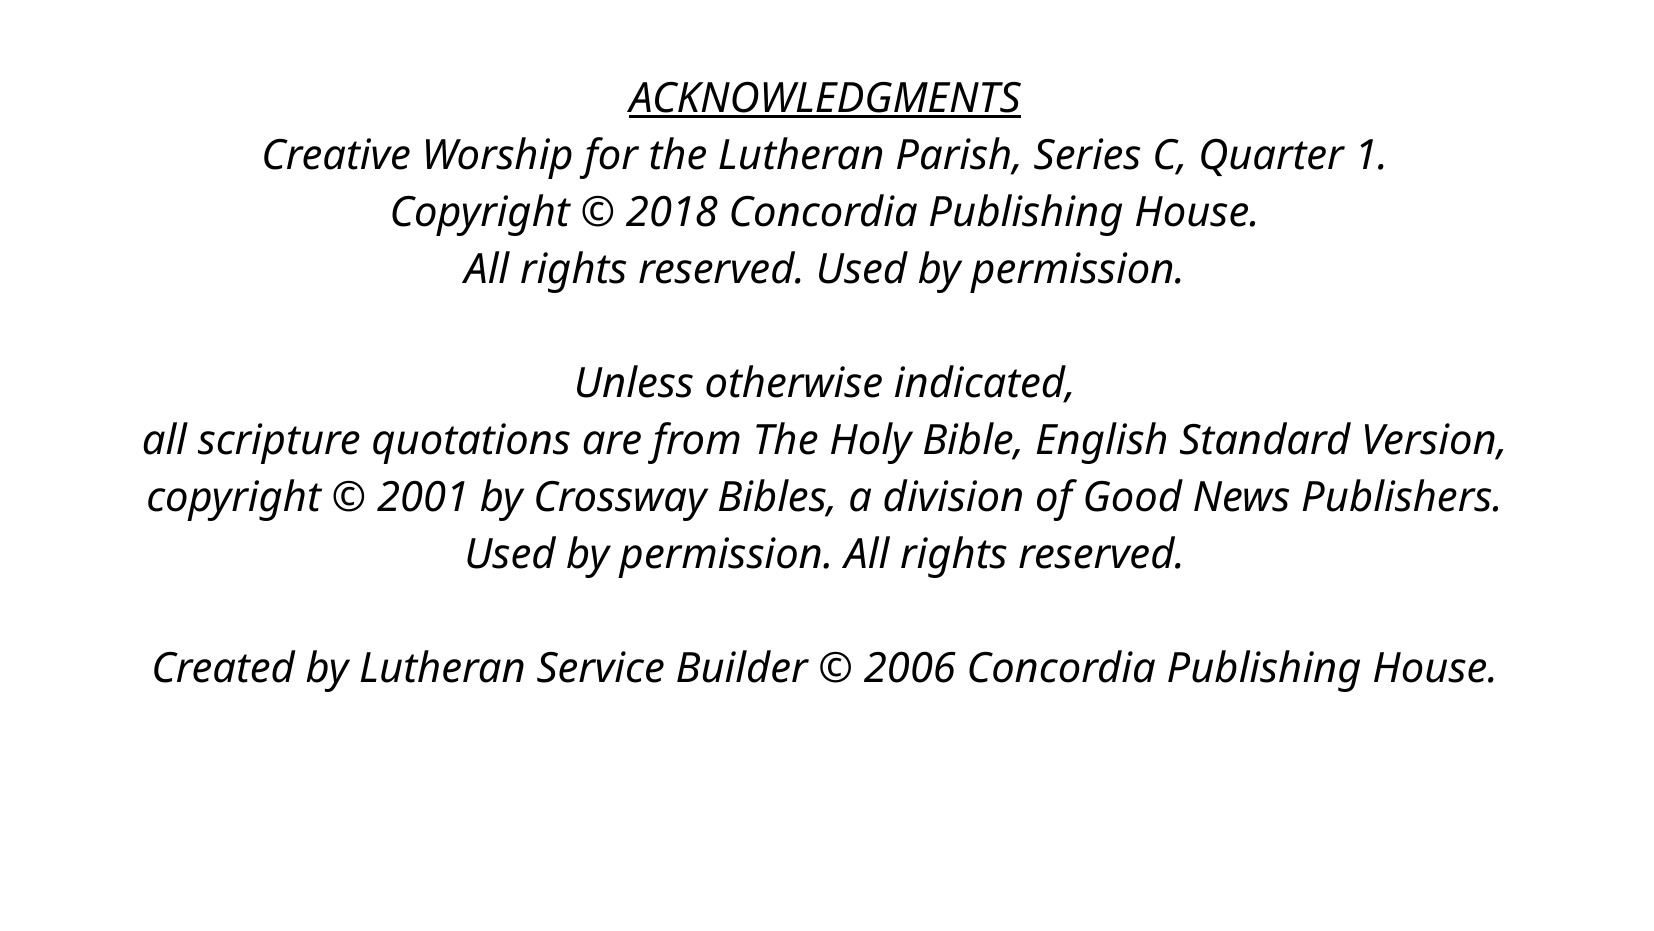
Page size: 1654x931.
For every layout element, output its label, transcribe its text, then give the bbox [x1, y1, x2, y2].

text_box ACKNOWLEDGMENTS Creative Worship for the Lutheran Parish, Series C, Quarter 1. Copyright © 2018 Concordia Publishing House. All rights reserved. Used by permission. Unless otherwise indicated, all scripture quotations are from The Holy Bible, English Standard Version, copyright © 2001 by Crossway Bibles, a division of Good News Publishers. Used by permission. All rights reserved. Created by Lutheran Service Builder © 2006 Concordia Publishing House. [90, 60, 1561, 686]
